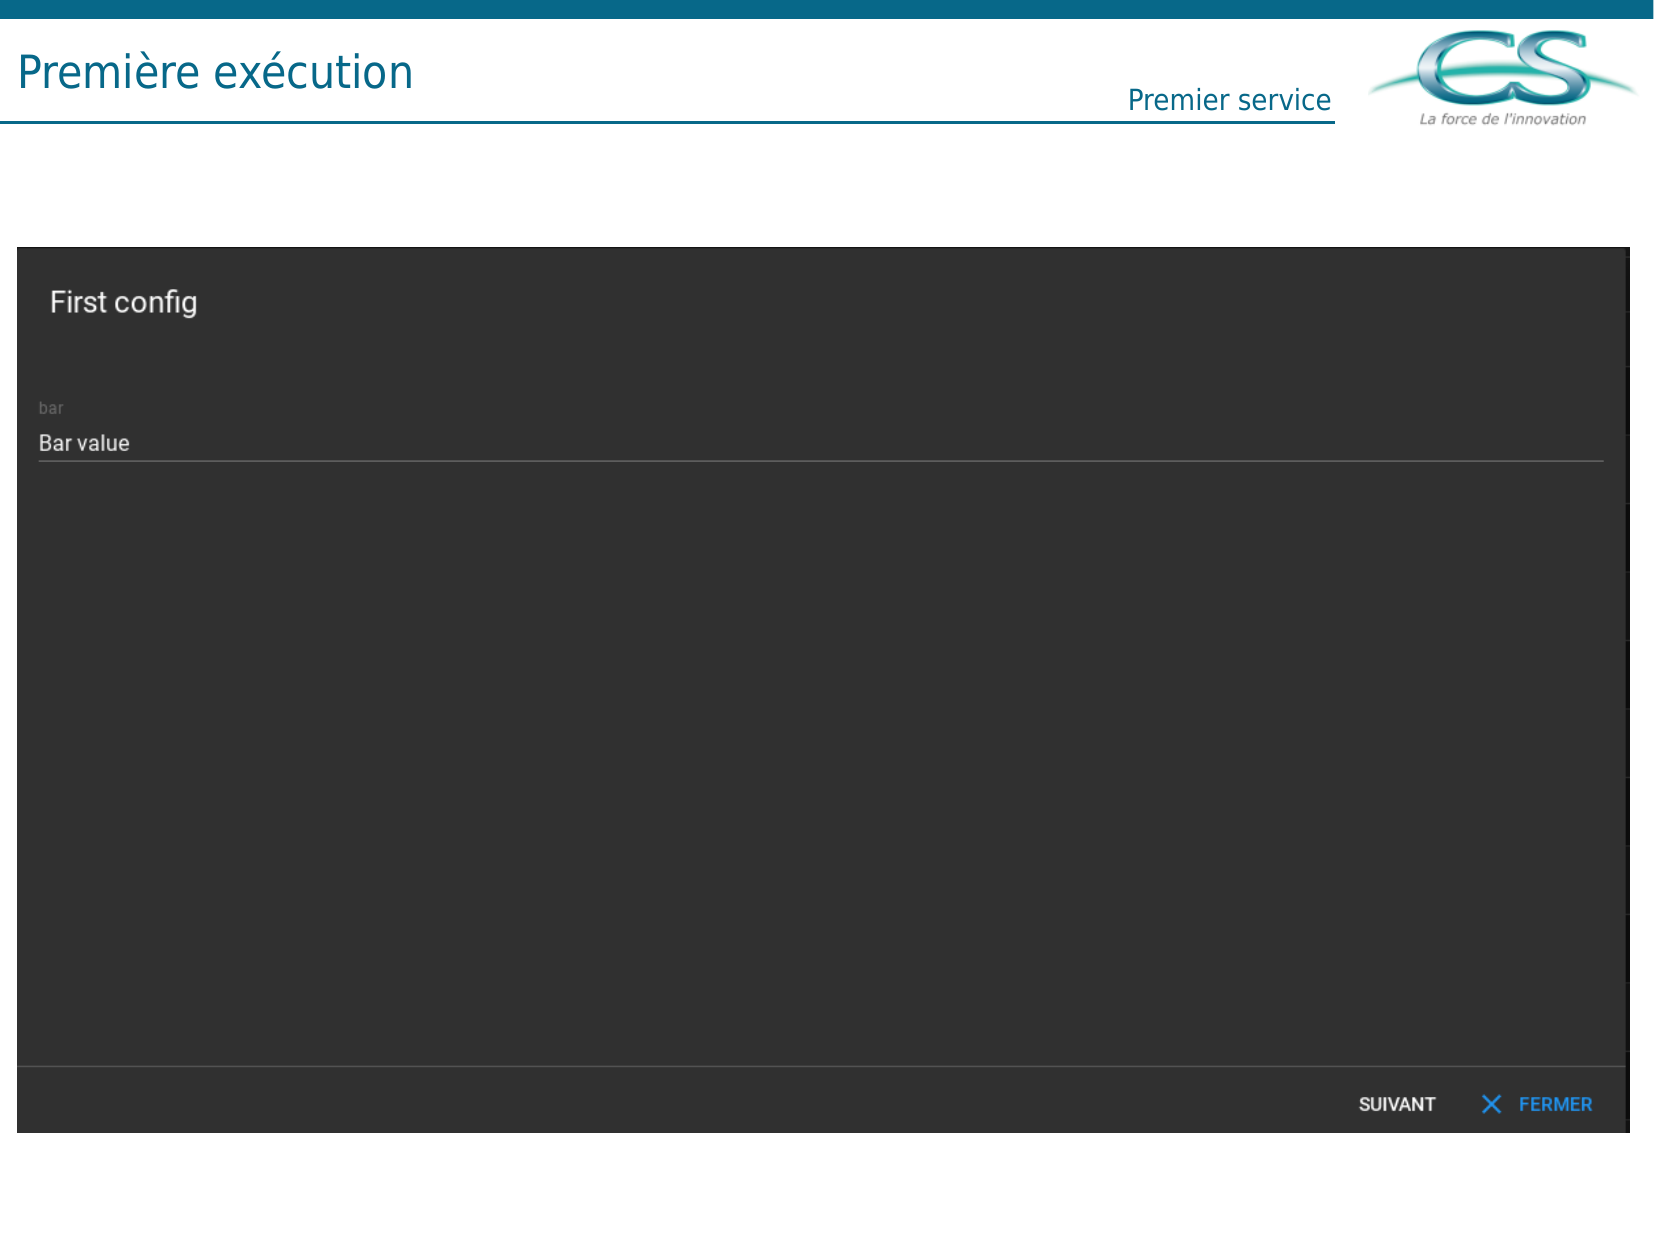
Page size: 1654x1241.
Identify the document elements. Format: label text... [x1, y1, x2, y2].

title Première exécution [17, 46, 1368, 106]
text_box Premier service [1116, 71, 1359, 164]
picture [1368, 28, 1642, 128]
picture [17, 247, 1630, 1133]
